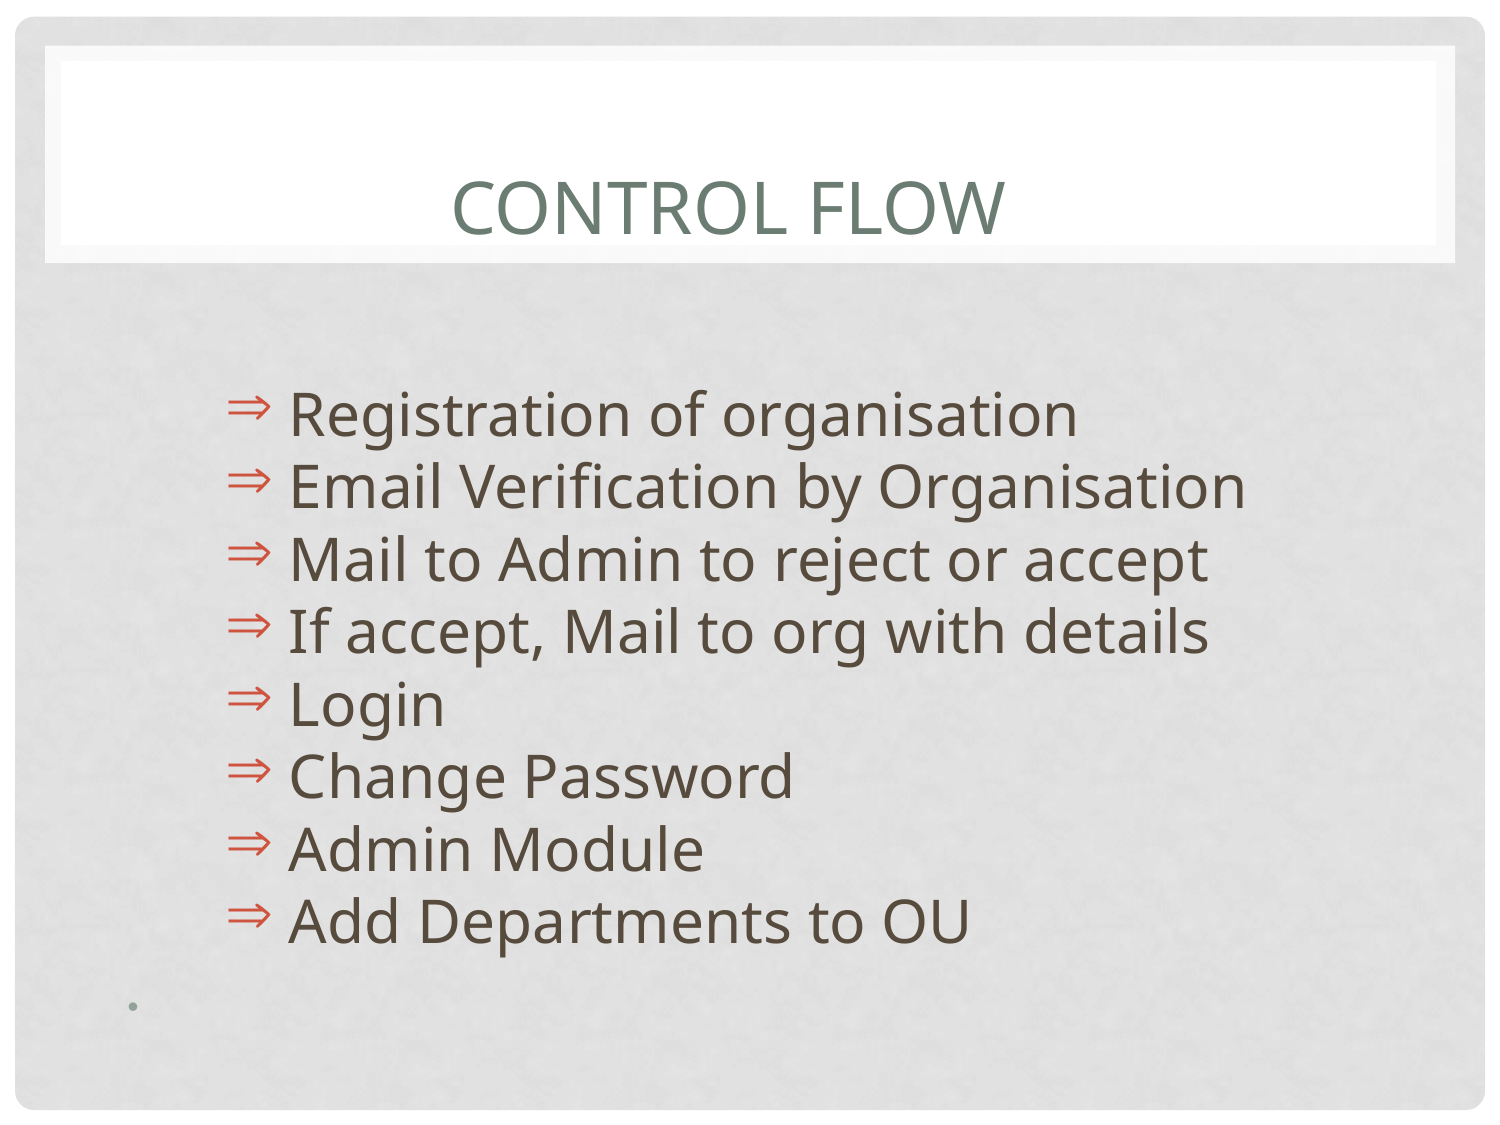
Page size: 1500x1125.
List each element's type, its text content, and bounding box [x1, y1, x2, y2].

title Control flow [69, 66, 1426, 238]
list Registration of organisation Email Verification by Organisation Mail to Admin to reject or accept If accept, Mail to org with details Login Change Password Admin Module Add Departments to OU [75, 287, 1426, 1005]
